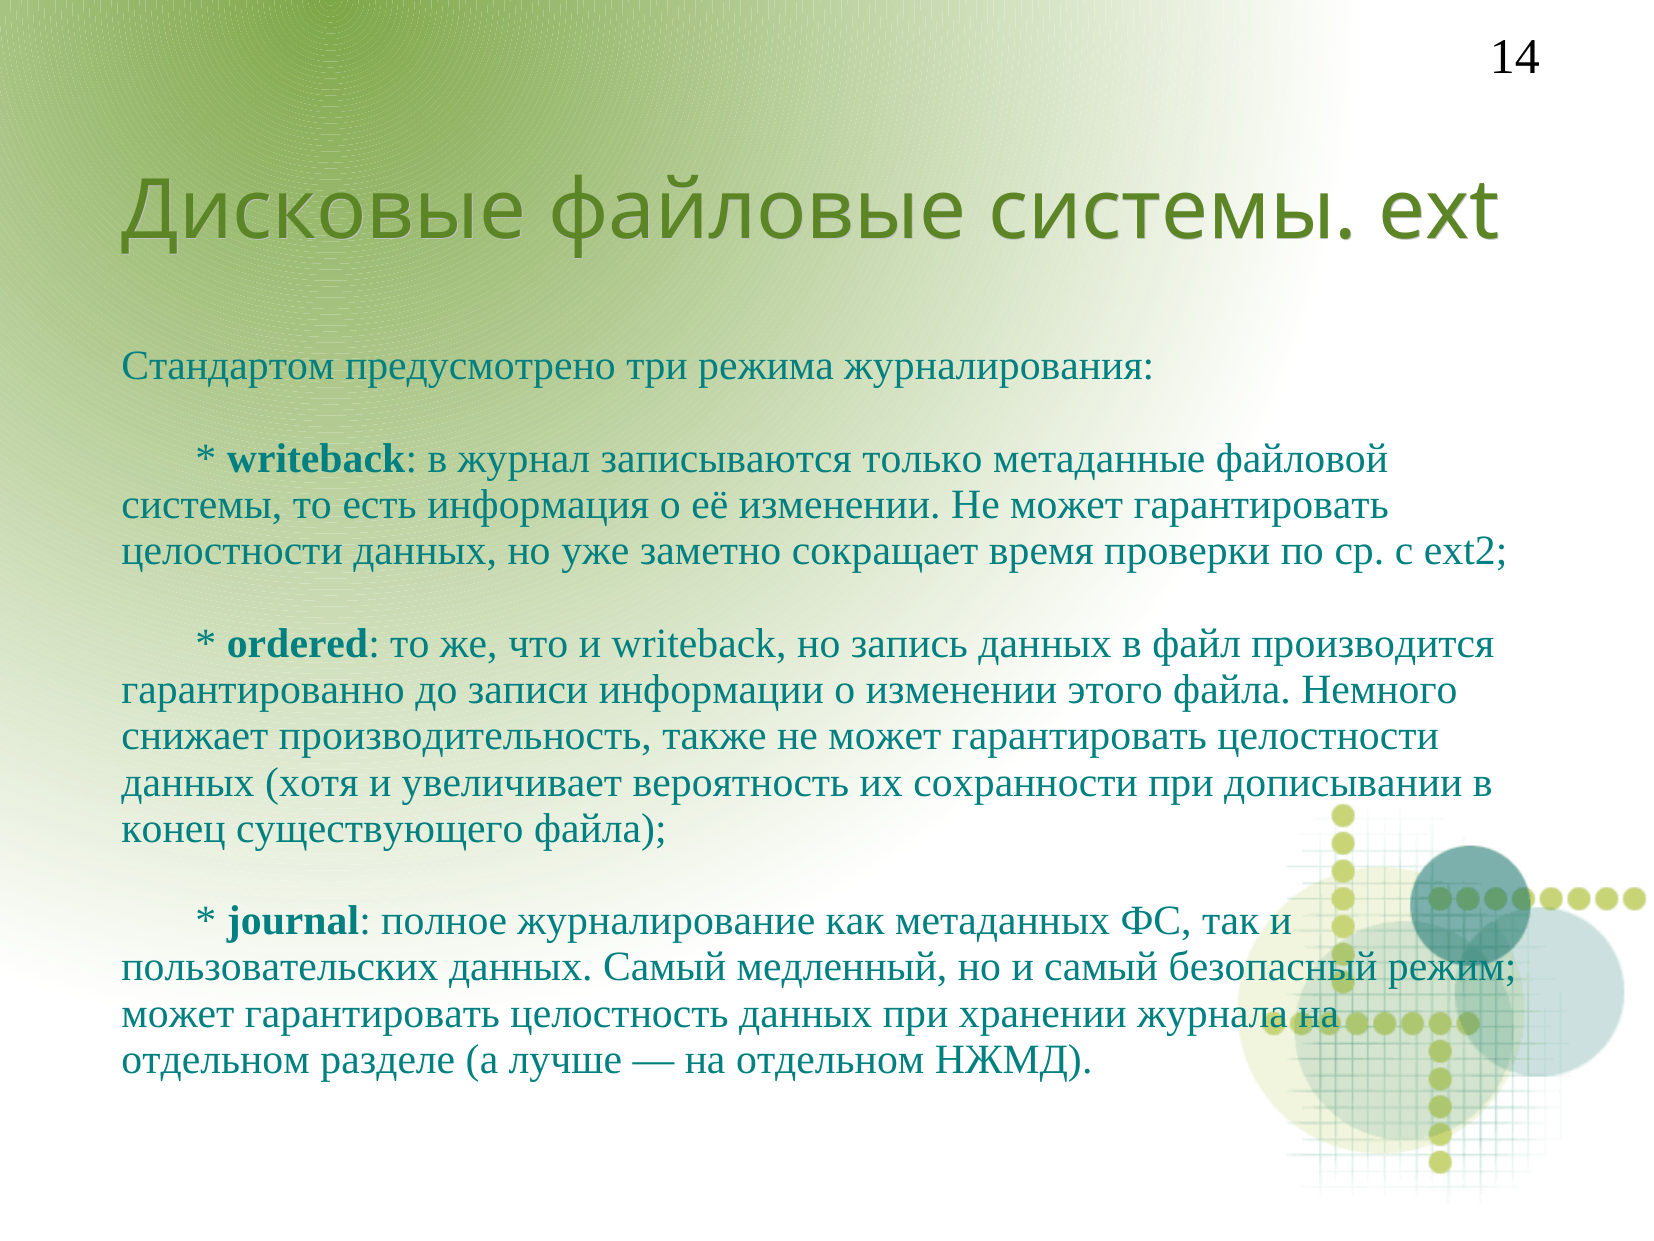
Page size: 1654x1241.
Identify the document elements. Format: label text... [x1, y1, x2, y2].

picture [1224, 792, 1654, 1211]
title Дисковые файловые системы. ext [121, 102, 1534, 311]
text_box <номер> [1500, 29, 1654, 89]
subtitle Стандартом предусмотрено три режима журналирования: * writeback: в журнал записываются только метаданные файловой системы, то есть информация о её изменении. Не может гарантировать целостности данных, но уже заметно сокращает время проверки по ср. с ext2; * ordered: то же, что и writeback, но запись данных в файл производится гарантированно до записи информации о изменении этого файла. Немного снижает производительность, также не может гарантировать целостности данных (хотя и увеличивает вероятность их сохранности при дописывании в конец существующего файла); * journal: полное журналирование как метаданных ФС, так и пользовательских данных. Самый медленный, но и самый безопасный режим; может гарантировать целостность данных при хранении журнала на отдельном разделе (а лучше — на отдельном НЖМД). [121, 334, 1534, 1137]
